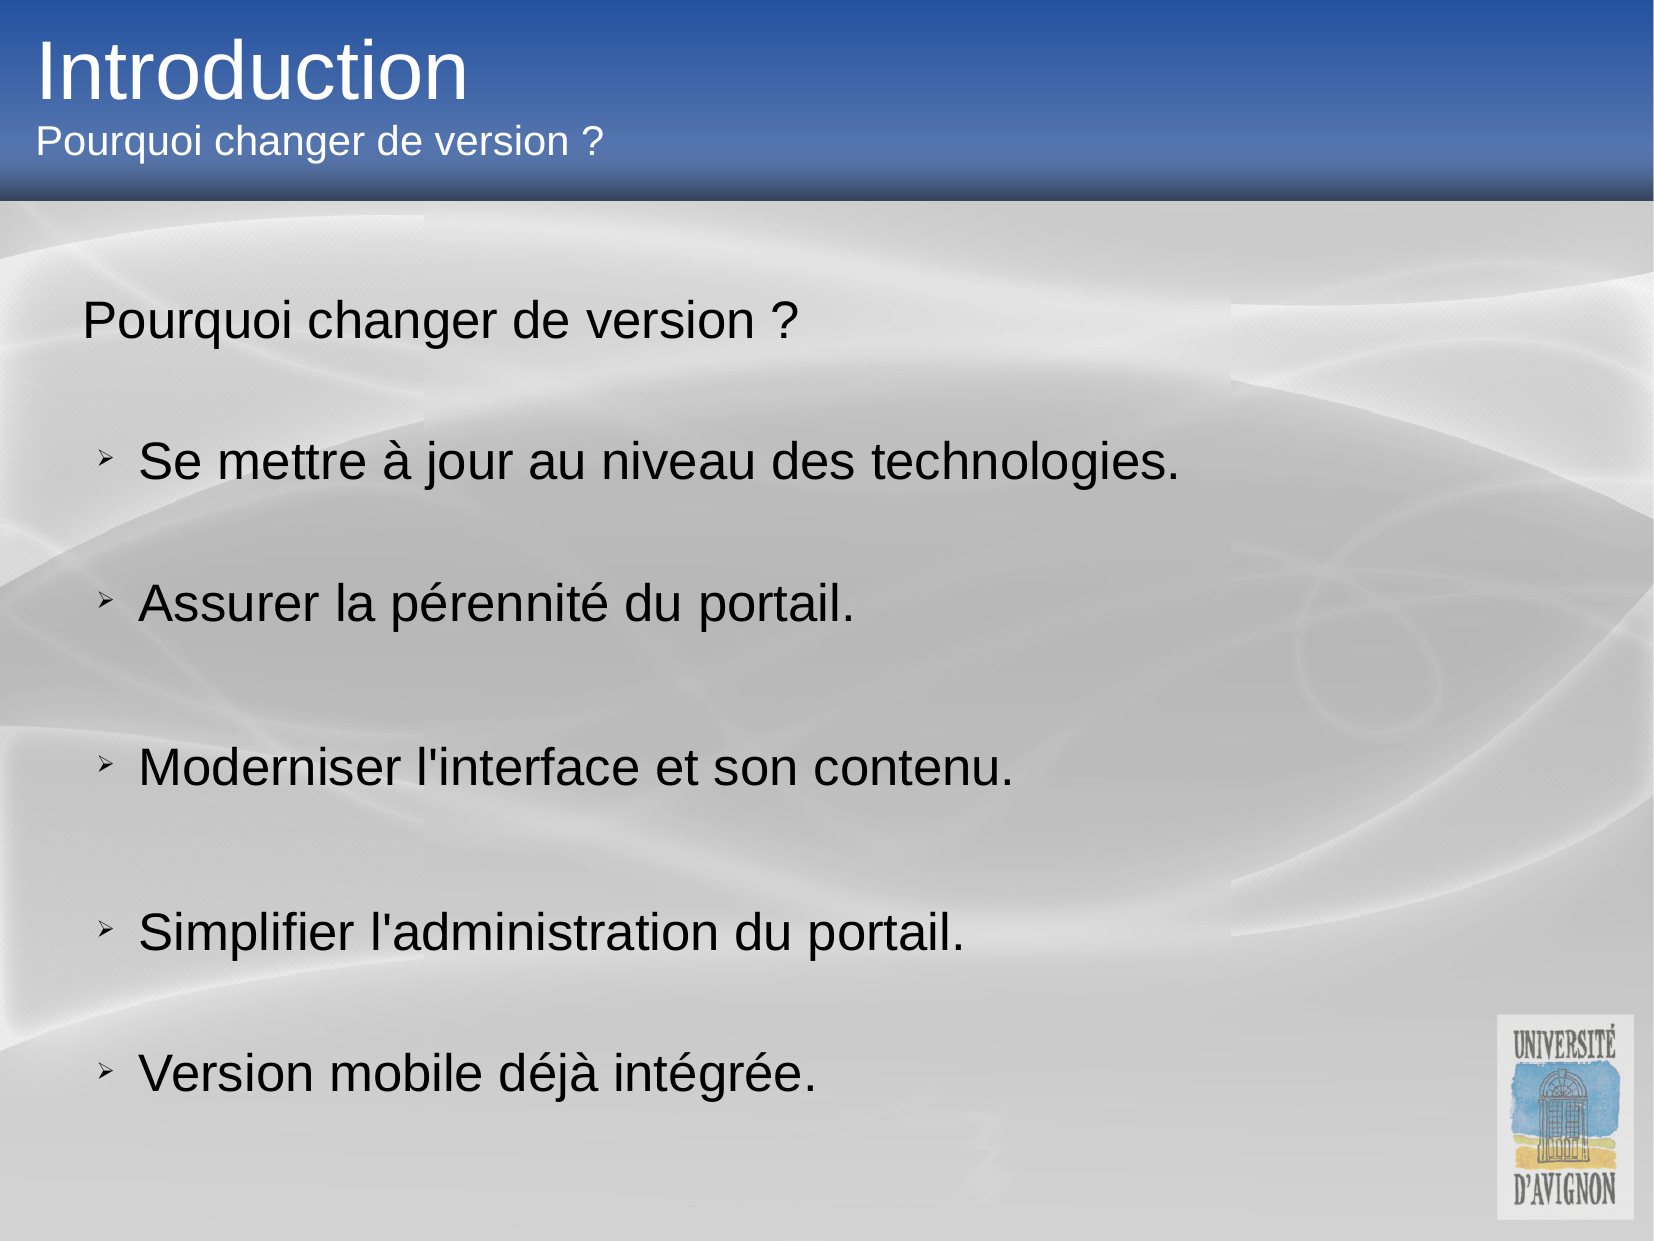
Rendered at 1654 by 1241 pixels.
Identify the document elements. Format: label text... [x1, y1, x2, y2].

title Introduction Pourquoi changer de version ? [35, 0, 1498, 213]
list Pourquoi changer de version ? Se mettre à jour au niveau des technologies. Assurer la pérennité du portail. Moderniser l'interface et son contenu. Simplifier l'administration du portail. Version mobile déjà intégrée. [82, 290, 1571, 1109]
picture [0, 0, 1654, 1241]
